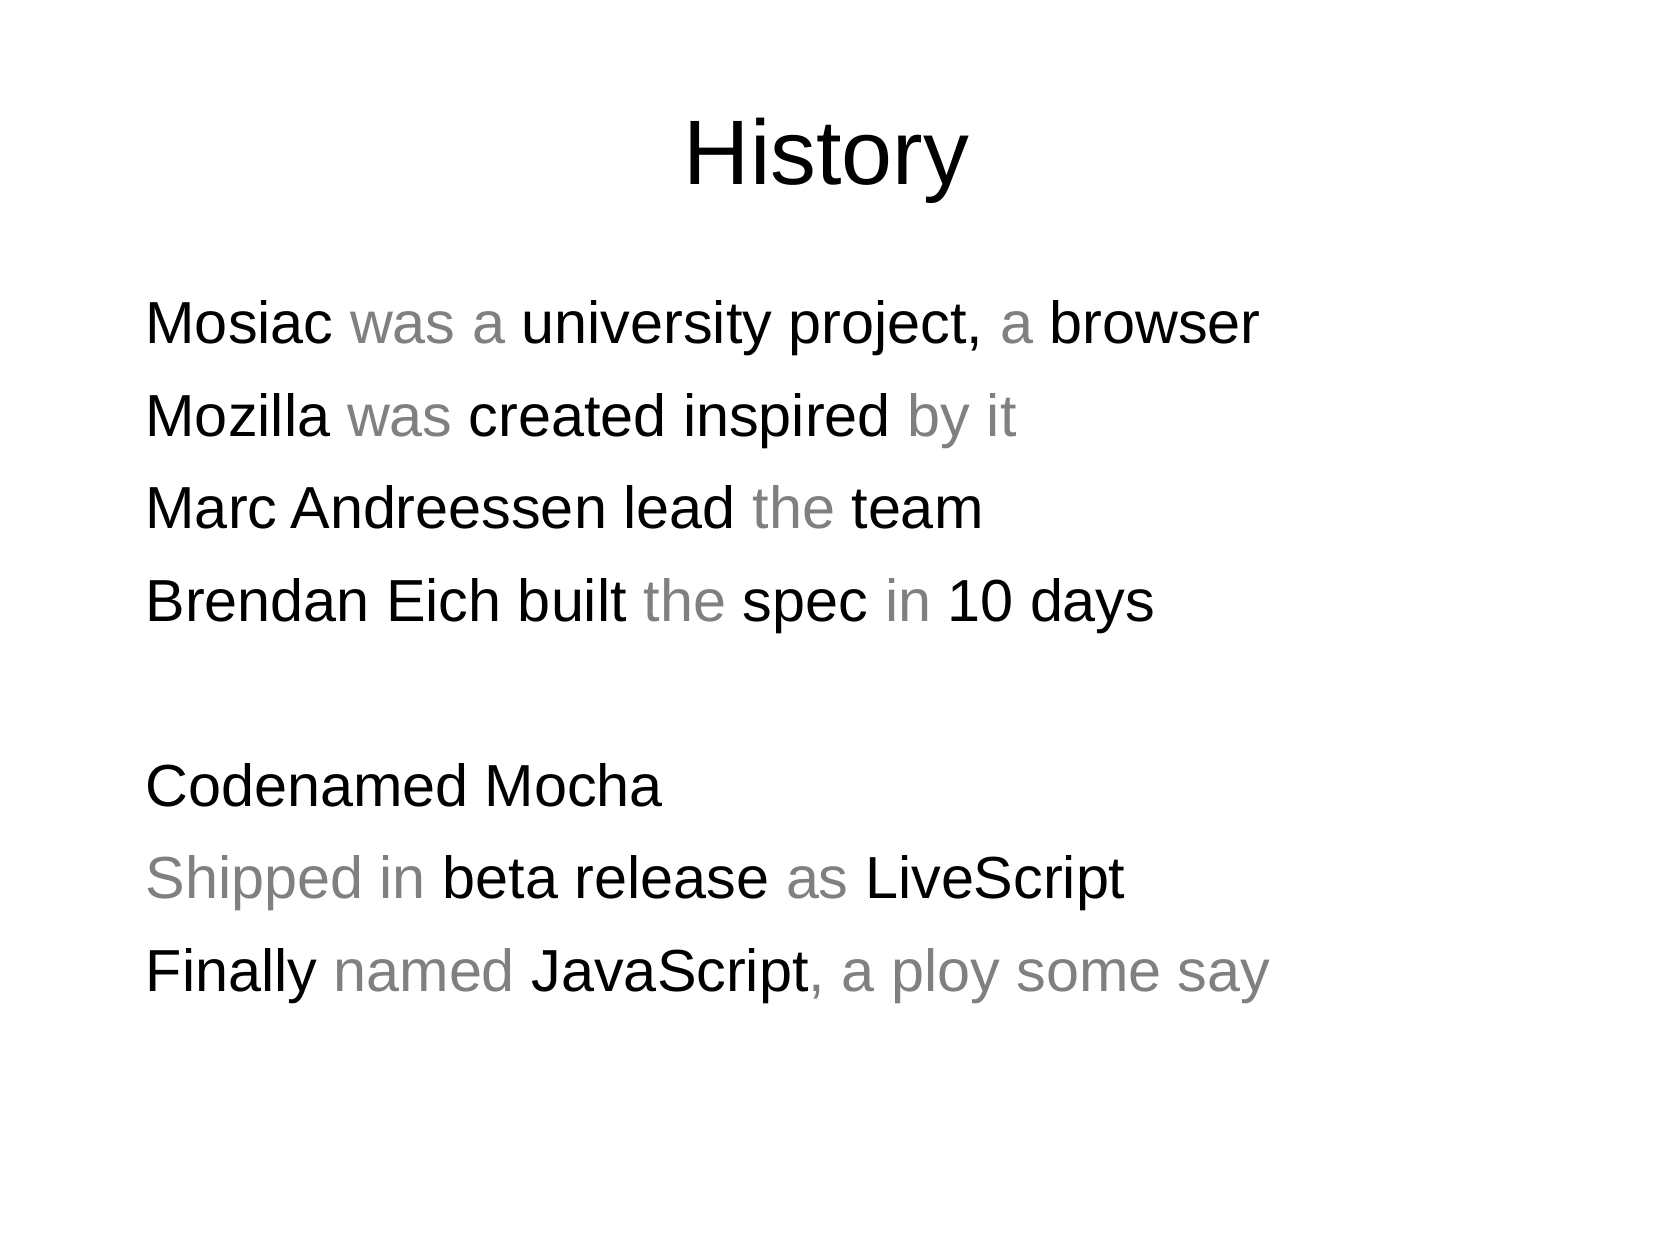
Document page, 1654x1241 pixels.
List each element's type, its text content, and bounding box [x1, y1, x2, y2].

list Mosiac was a university project, a browser Mozilla was created inspired by it Marc Andreessen lead the team Brendan Eich built the spec in 10 days Codenamed Mocha Shipped in beta release as LiveScript Finally named JavaScript, a ploy some say [82, 290, 1571, 1010]
title History [82, 49, 1571, 257]
